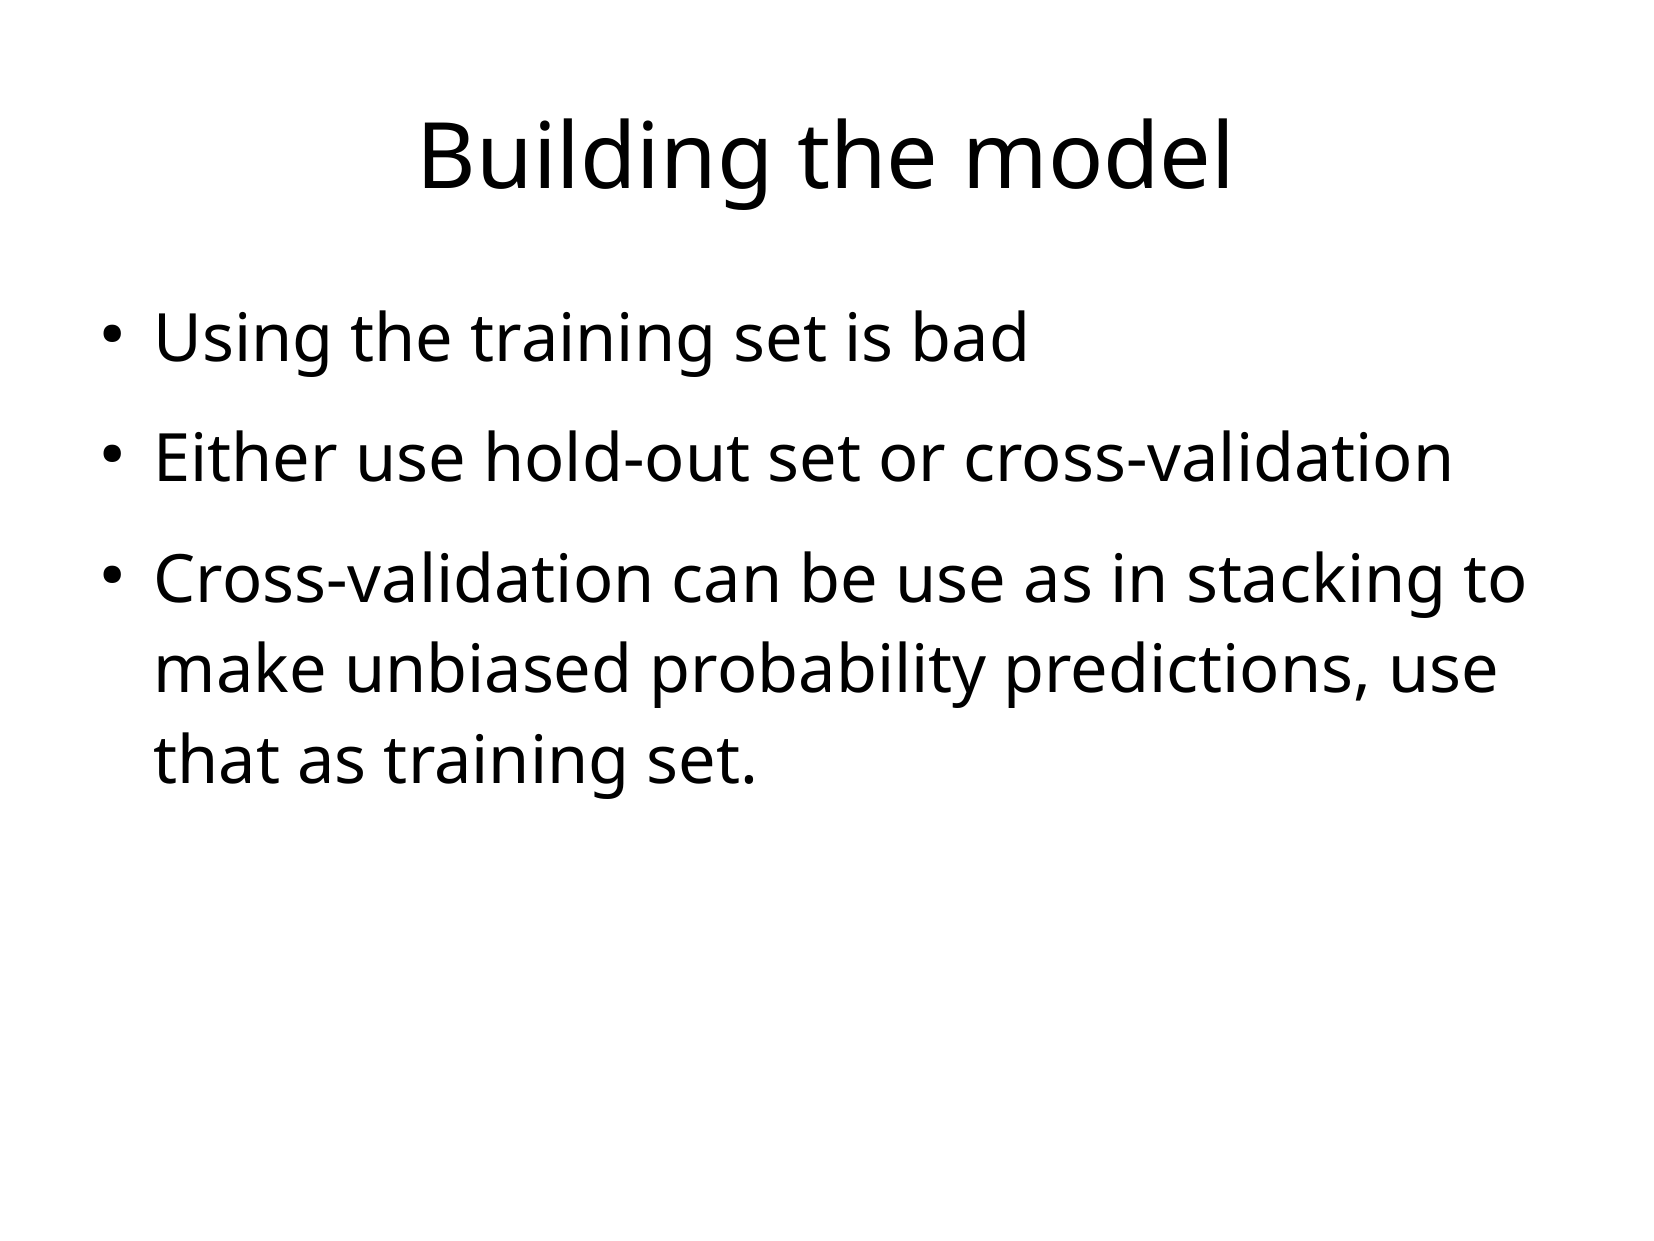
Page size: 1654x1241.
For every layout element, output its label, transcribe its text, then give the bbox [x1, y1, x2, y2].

list Using the training set is bad Either use hold-out set or cross-validation Cross-validation can be use as in stacking to make unbiased probability predictions, use that as training set. [82, 290, 1571, 1010]
title Building the model [82, 49, 1571, 257]
